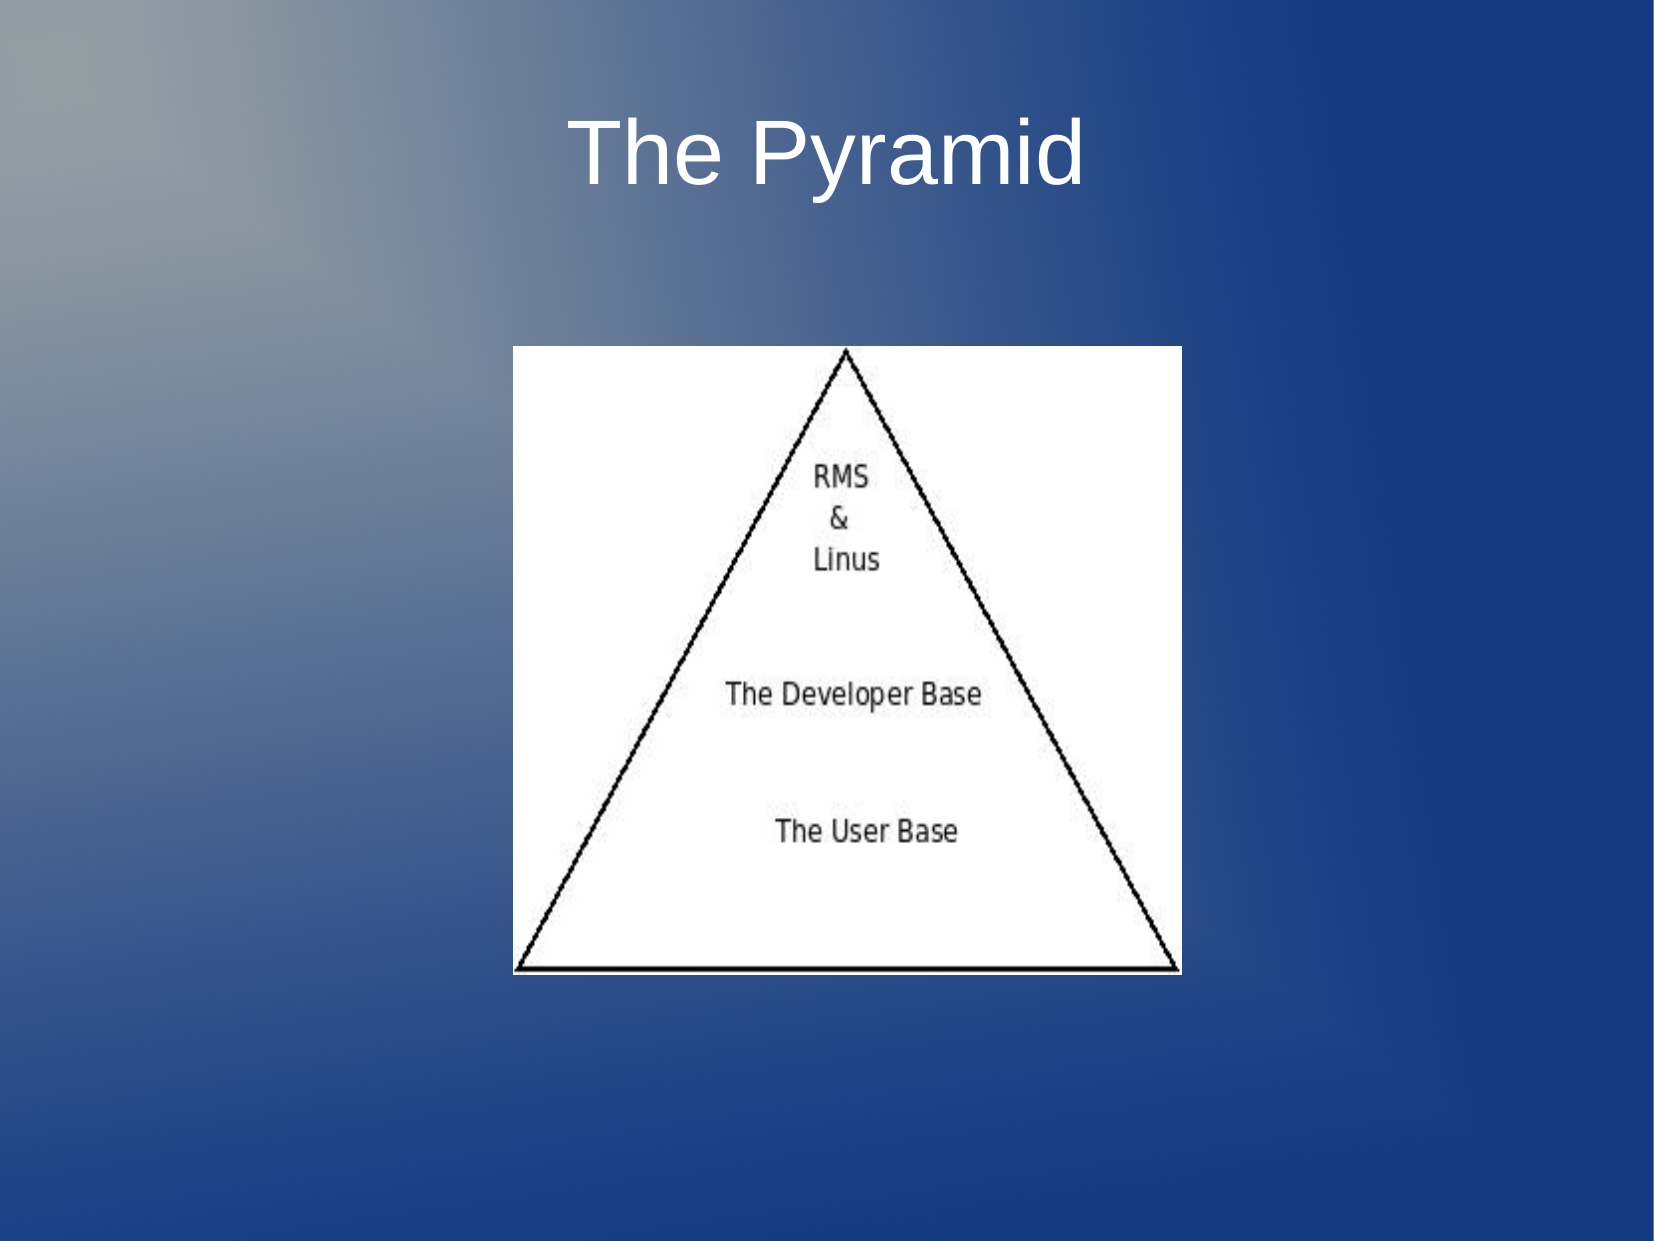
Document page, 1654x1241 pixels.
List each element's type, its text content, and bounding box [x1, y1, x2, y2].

title The Pyramid [82, 56, 1571, 250]
picture [0, 0, 1654, 1241]
list [82, 290, 1571, 1094]
